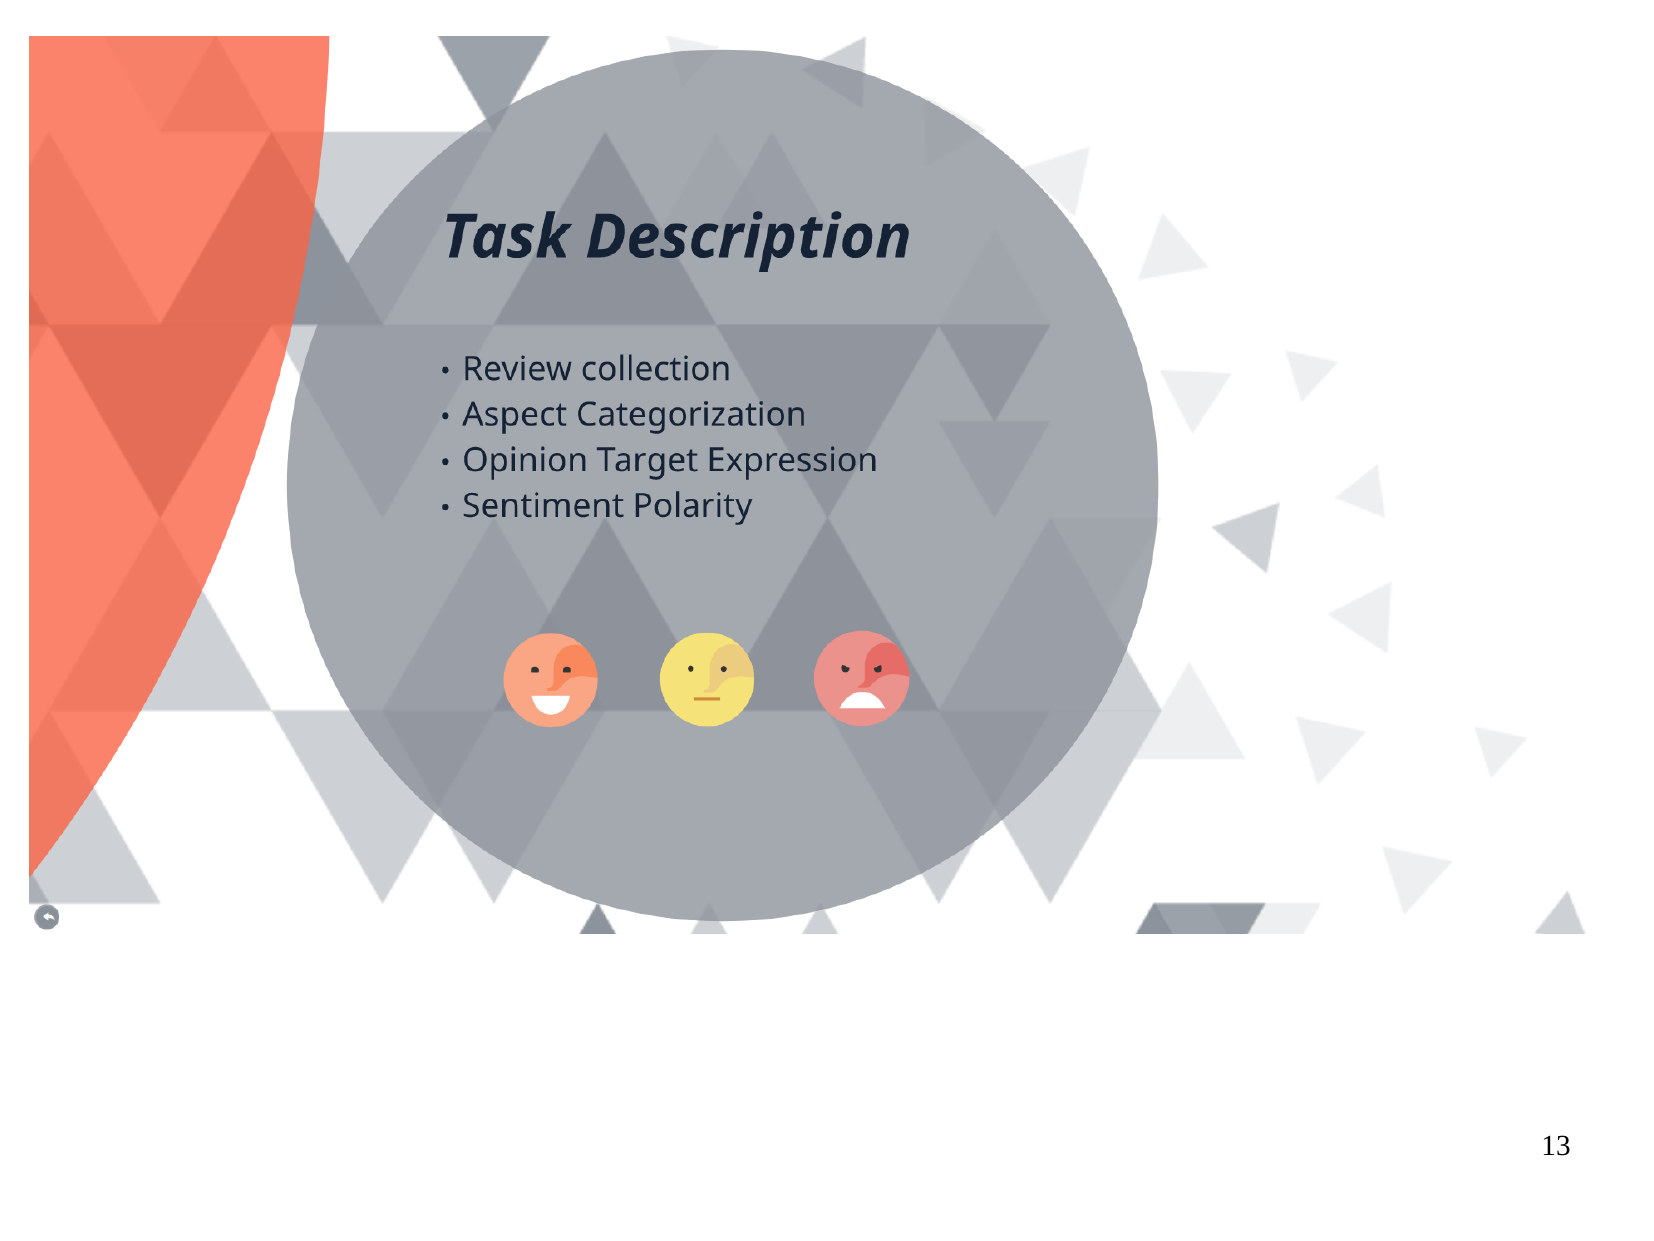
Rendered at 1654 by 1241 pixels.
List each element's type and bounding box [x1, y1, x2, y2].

picture [29, 36, 1625, 934]
